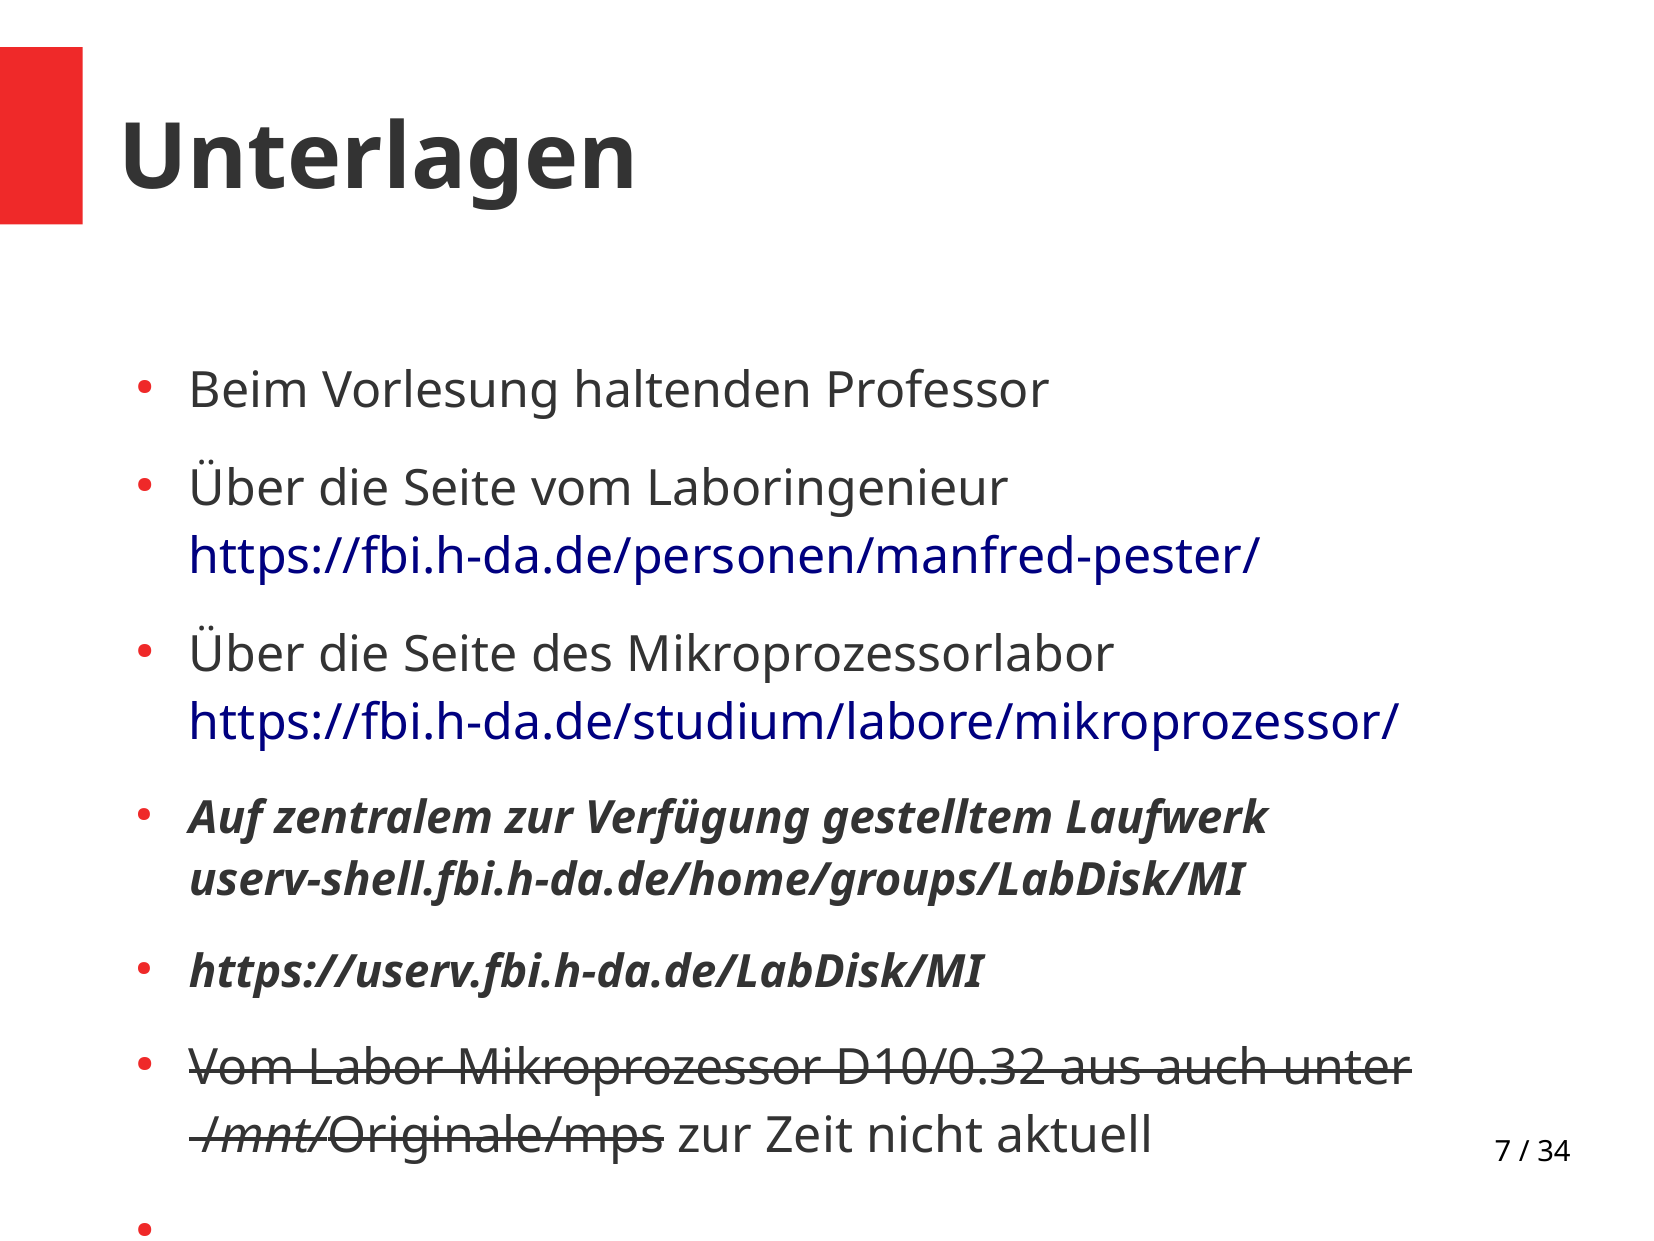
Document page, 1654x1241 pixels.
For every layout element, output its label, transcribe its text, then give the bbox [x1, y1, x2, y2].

list Beim Vorlesung haltenden Professor Über die Seite vom Laboringenieur https://fbi.h-da.de/personen/manfred-pester/ Über die Seite des Mikroprozessorlabor https://fbi.h-da.de/studium/labore/mikroprozessor/ Auf zentralem zur Verfügung gestelltem Laufwerk userv-shell.fbi.h-da.de/home/groups/LabDisk/MI https://userv.fbi.h-da.de/LabDisk/MI Vom Labor Mikroprozessor D10/0.32 aus auch unter /mnt/Originale/mps zur Zeit nicht aktuell .. [118, 354, 1536, 1074]
title Unterlagen [118, 49, 1571, 257]
